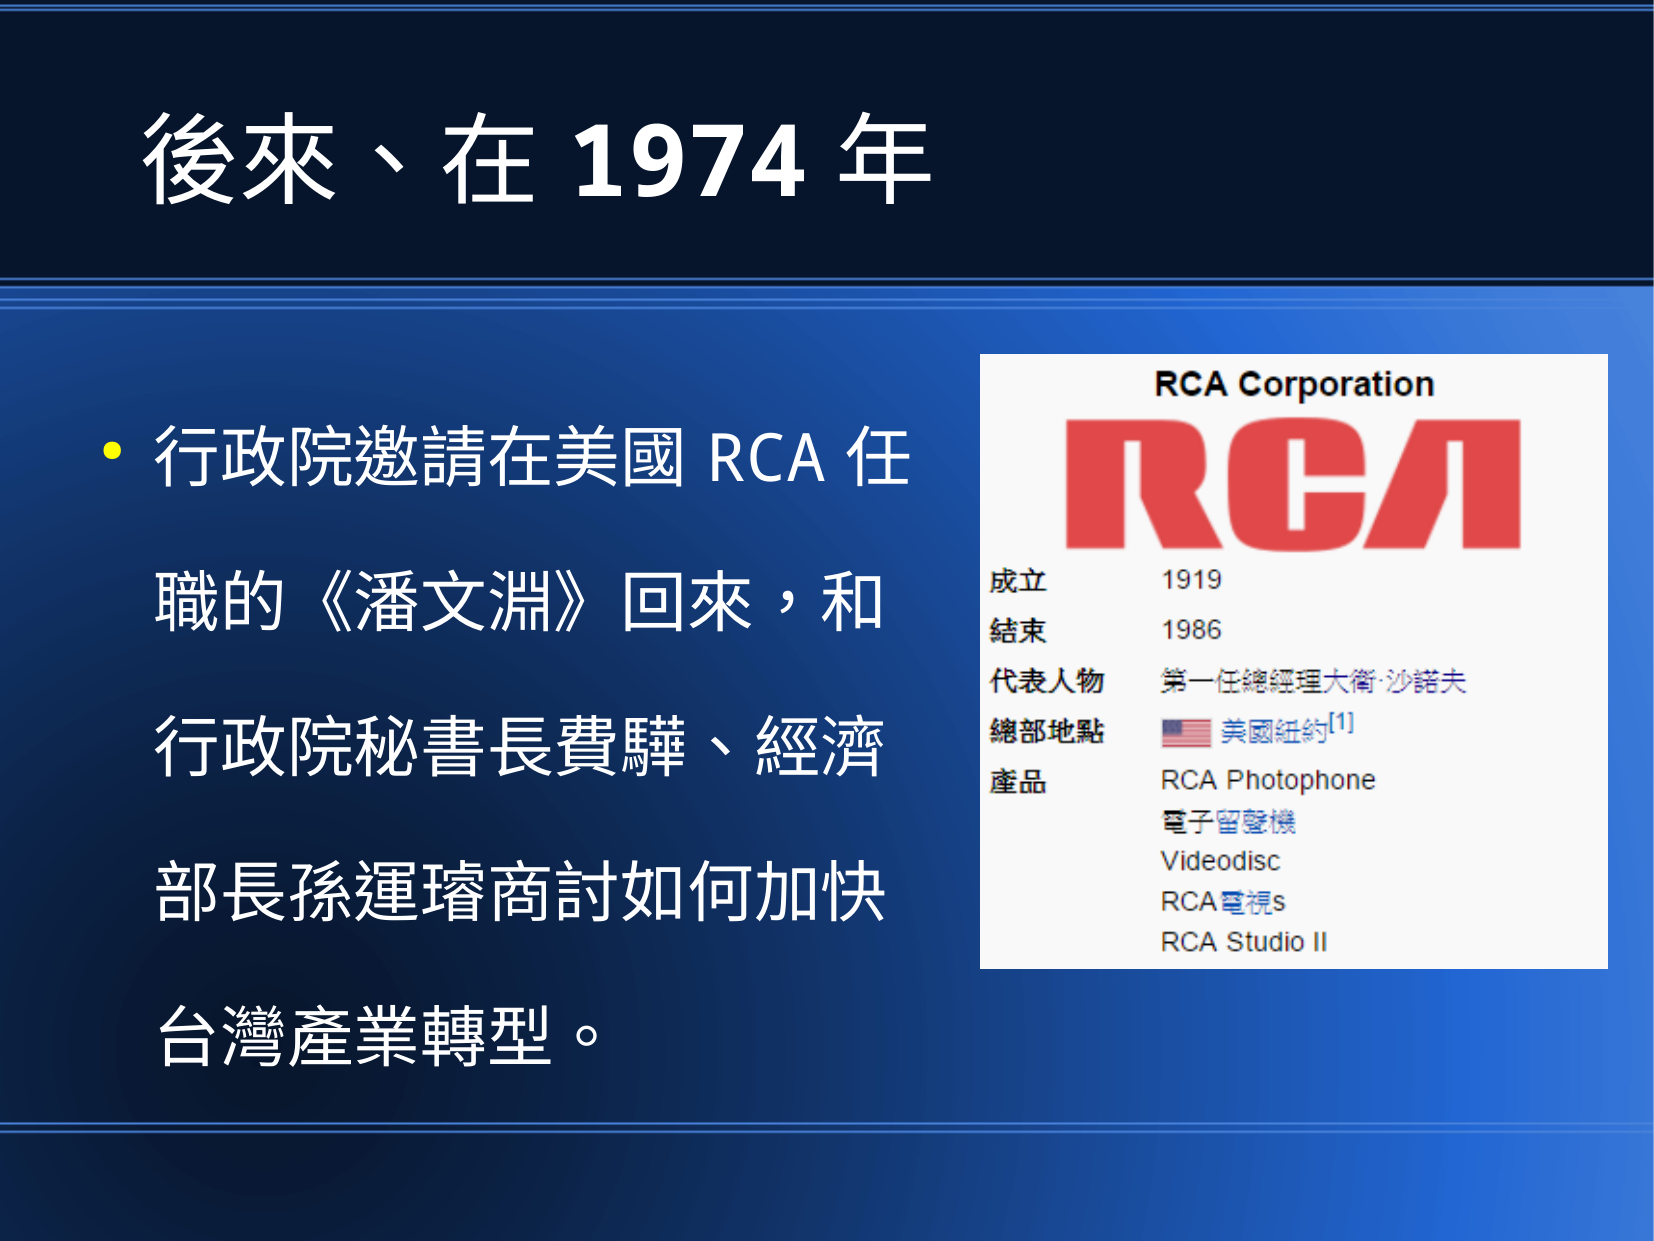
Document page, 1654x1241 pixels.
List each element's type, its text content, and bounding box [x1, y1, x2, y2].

list 行政院邀請在美國RCA任職的《潘文淵》回來，和行政院秘書長費驊、經濟部長孫運璿商討如何加快台灣產業轉型。 [82, 355, 945, 1241]
picture [0, 0, 1654, 1241]
title 後來、在1974年 [82, 49, 993, 257]
